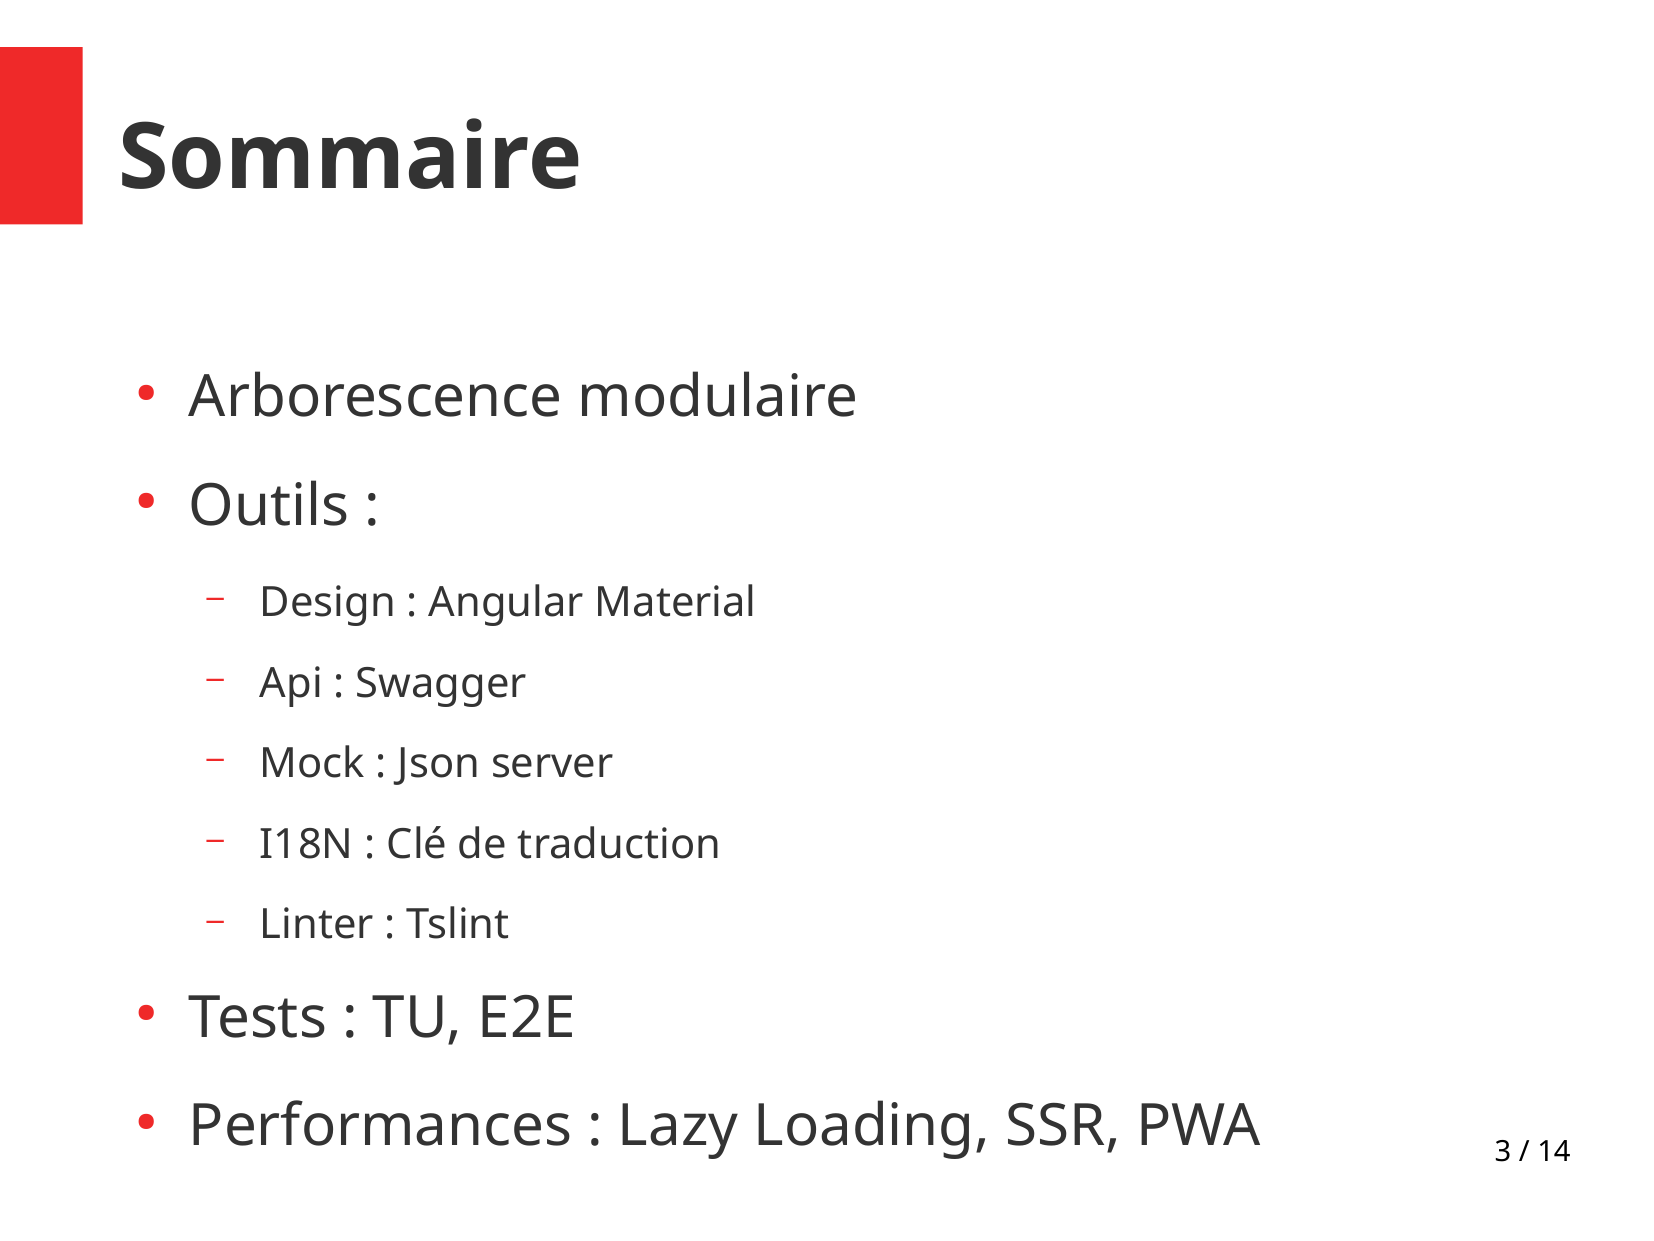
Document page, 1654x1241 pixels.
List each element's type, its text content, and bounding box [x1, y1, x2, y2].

list Arborescence modulaire Outils : Design : Angular Material Api : Swagger Mock : Json server I18N : Clé de traduction Linter : Tslint Tests : TU, E2E Performances : Lazy Loading, SSR, PWA [118, 354, 1536, 1074]
title Sommaire [118, 49, 1571, 257]
